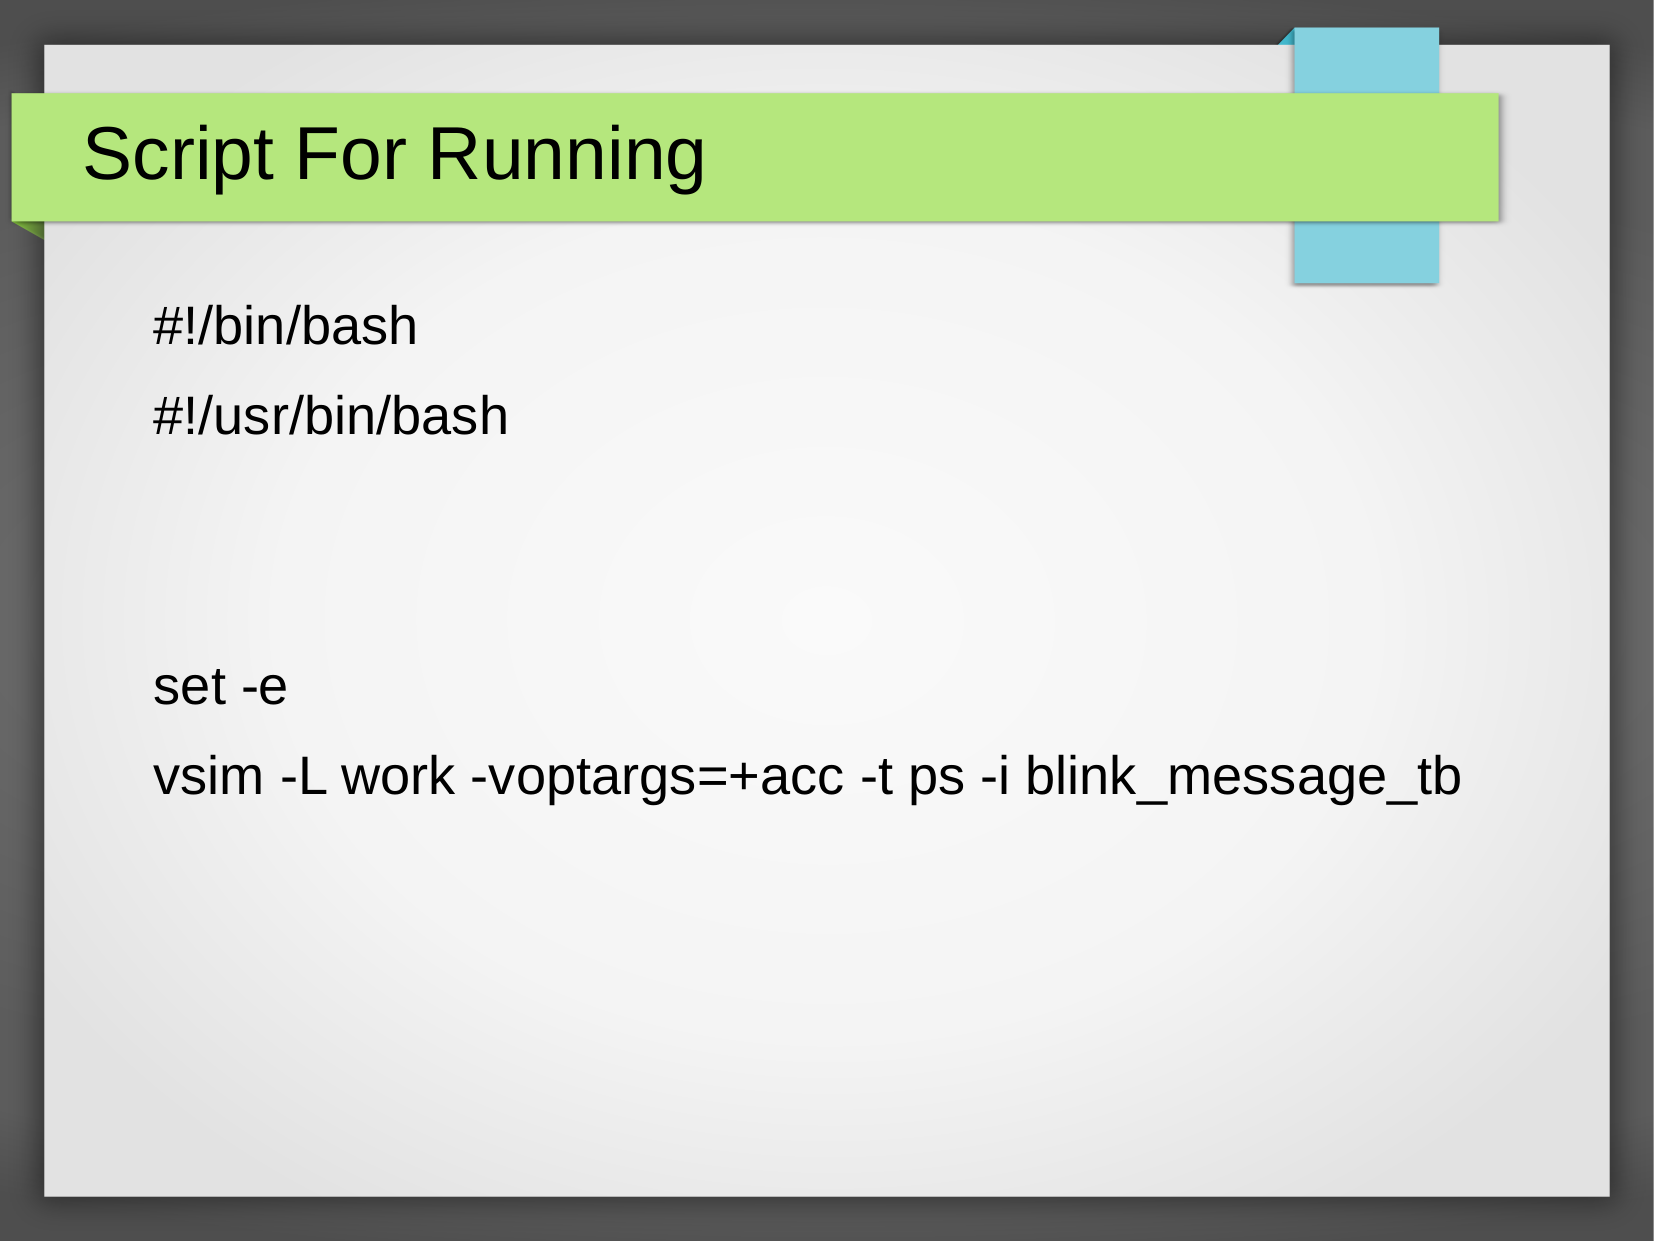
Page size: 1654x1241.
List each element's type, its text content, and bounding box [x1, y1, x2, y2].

title Script For Running [82, 94, 1264, 213]
list #!/bin/bash #!/usr/bin/bash set -e vsim -L work -voptargs=+acc -t ps -i blink_message_tb [82, 295, 1571, 1015]
picture [0, 0, 1654, 1241]
